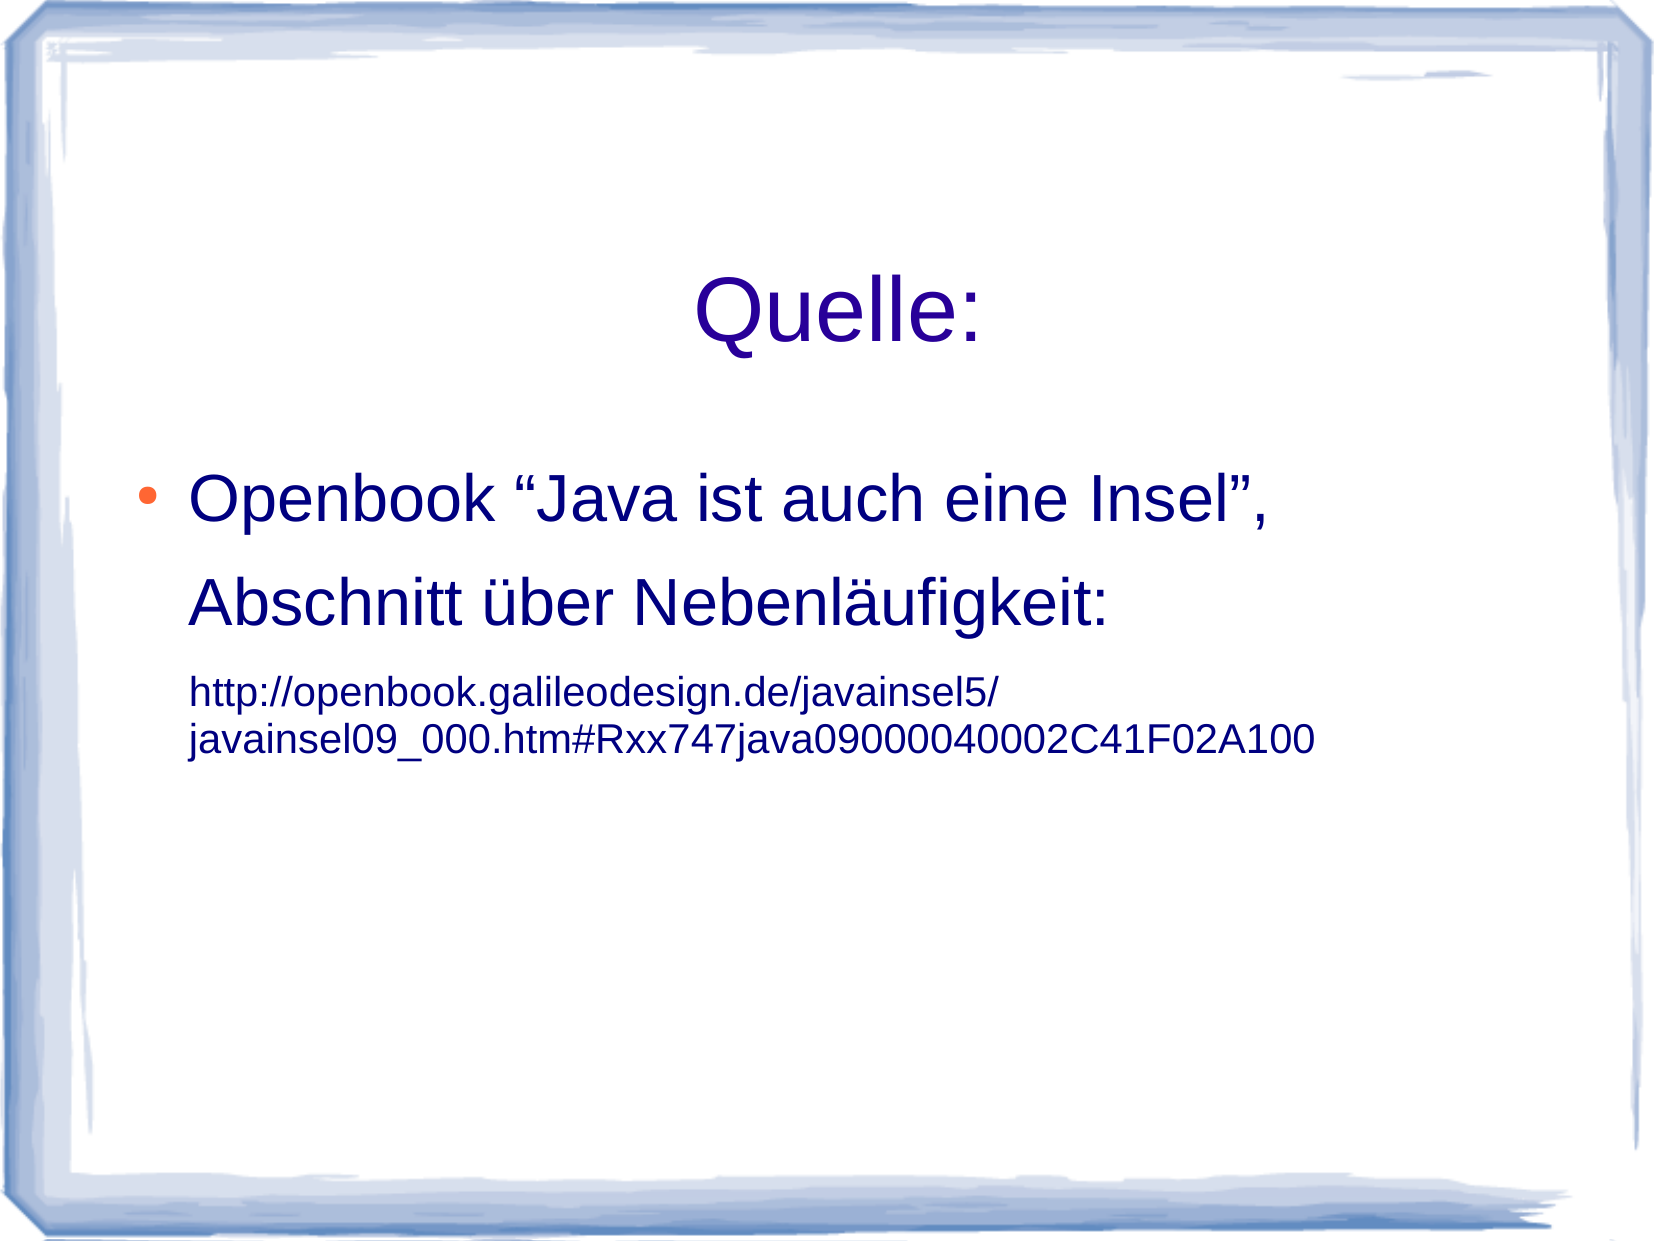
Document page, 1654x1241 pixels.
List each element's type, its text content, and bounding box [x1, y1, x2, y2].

picture [0, 0, 1654, 1241]
title Quelle: [94, 206, 1583, 414]
list Openbook “Java ist auch eine Insel”, Abschnitt über Nebenläufigkeit: http://openbook.galileodesign.de/javainsel5/javainsel09_000.htm#Rxx747java09000040002C41F02A100 [118, 460, 1571, 1241]
